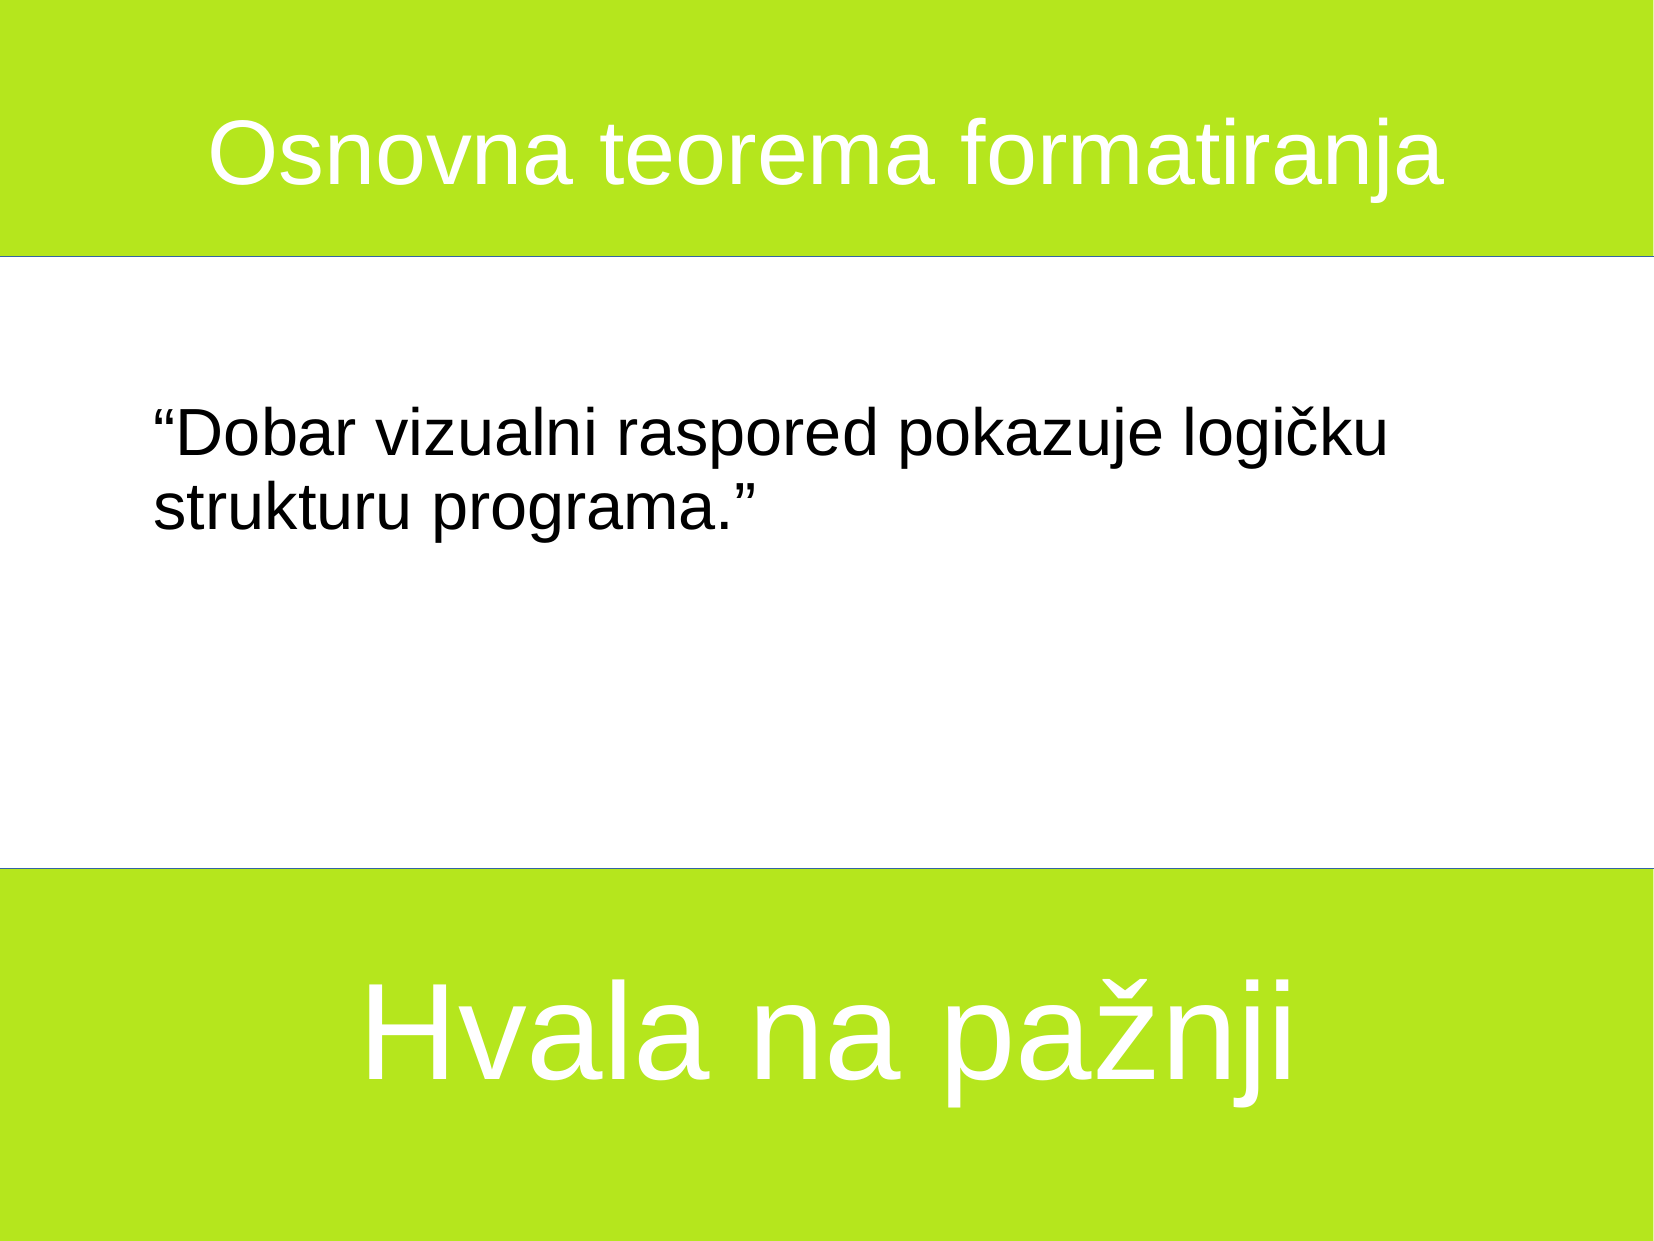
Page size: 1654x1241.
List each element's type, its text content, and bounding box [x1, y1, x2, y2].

text_box [0, 0, 1654, 257]
text_box [0, 868, 1654, 1241]
list “Dobar vizualni raspored pokazuje logičku strukturu programa.” [82, 290, 1571, 868]
title Osnovna teorema formatiranja [82, 49, 1571, 257]
text_box Hvala na pažnji [344, 947, 1315, 1116]
